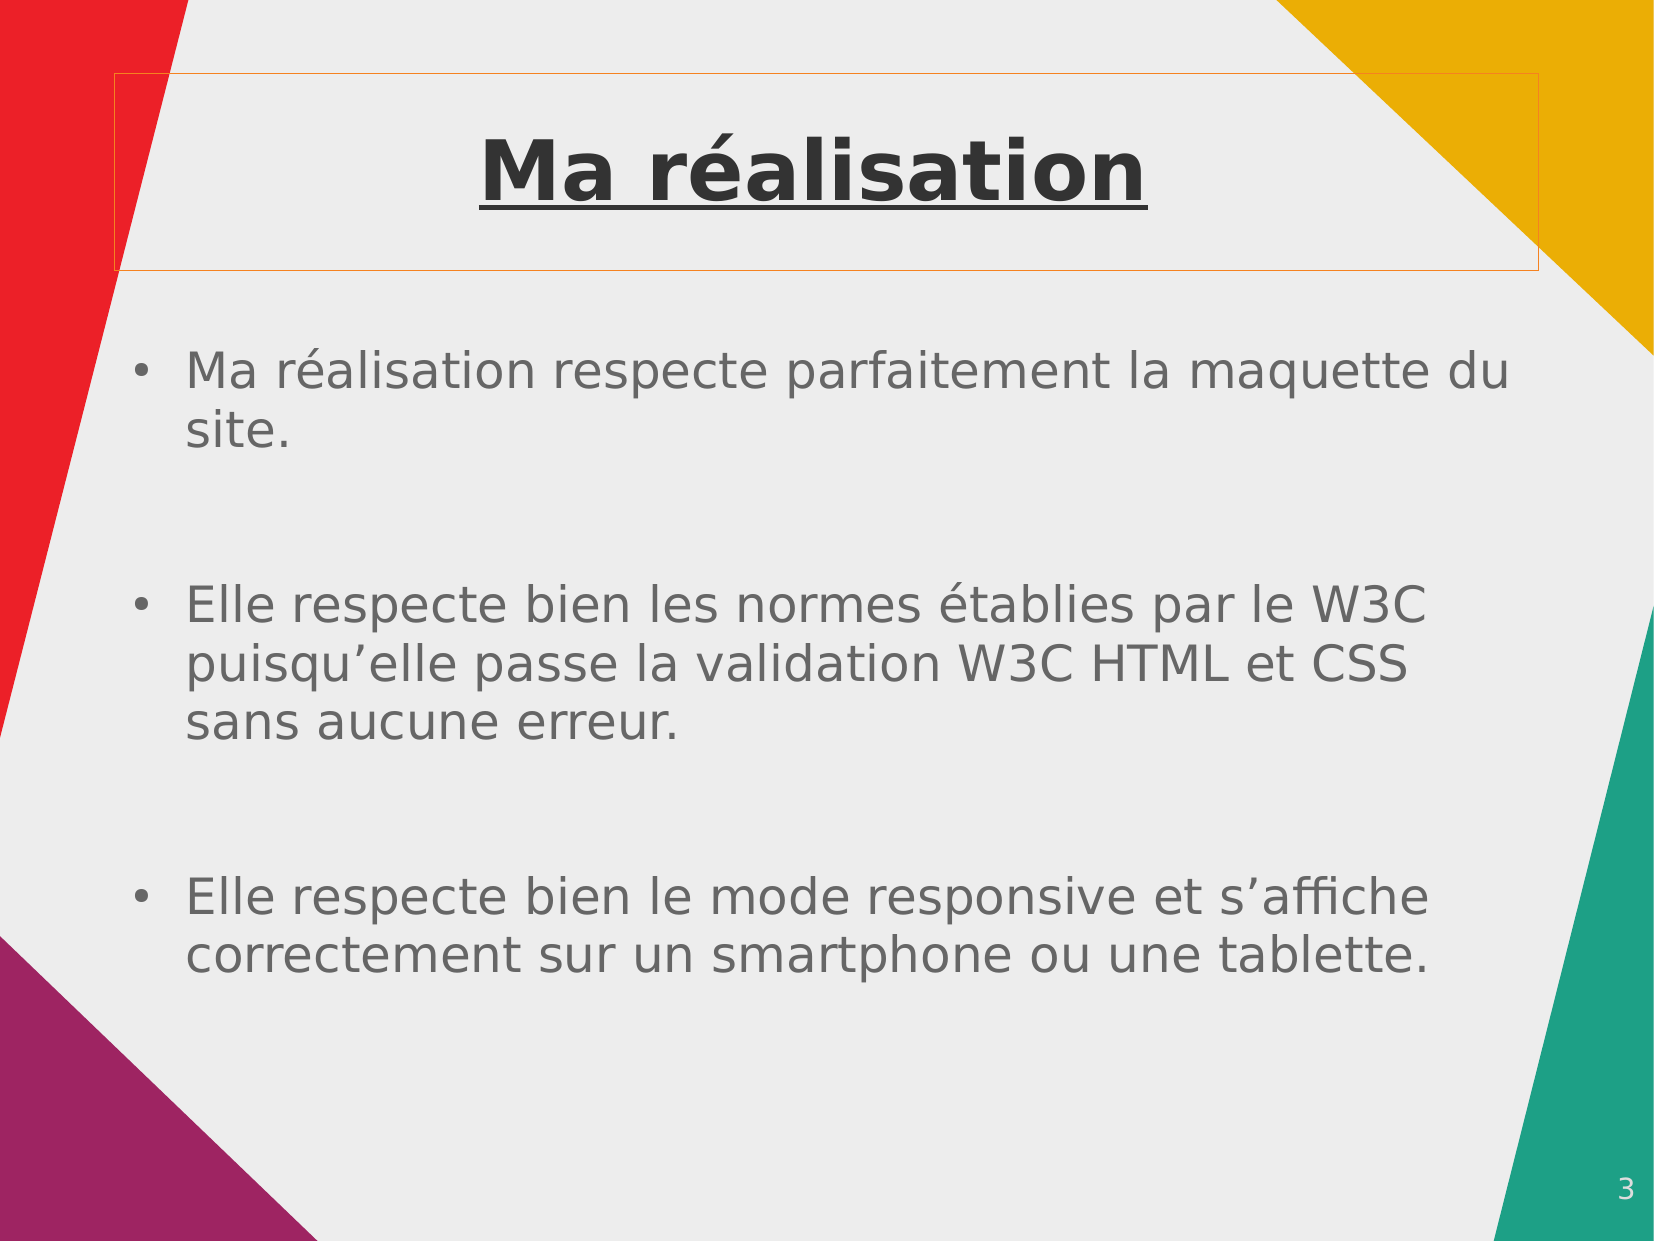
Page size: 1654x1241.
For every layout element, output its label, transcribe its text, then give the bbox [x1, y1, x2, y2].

list Ma réalisation respecte parfaitement la maquette du site. Elle respecte bien les normes établies par le W3C puisqu’elle passe la validation W3C HTML et CSS sans aucune erreur. Elle respecte bien le mode responsive et s’affiche correctement sur un smartphone ou une tablette. [114, 342, 1539, 1033]
title Ma réalisation [114, 73, 1539, 271]
